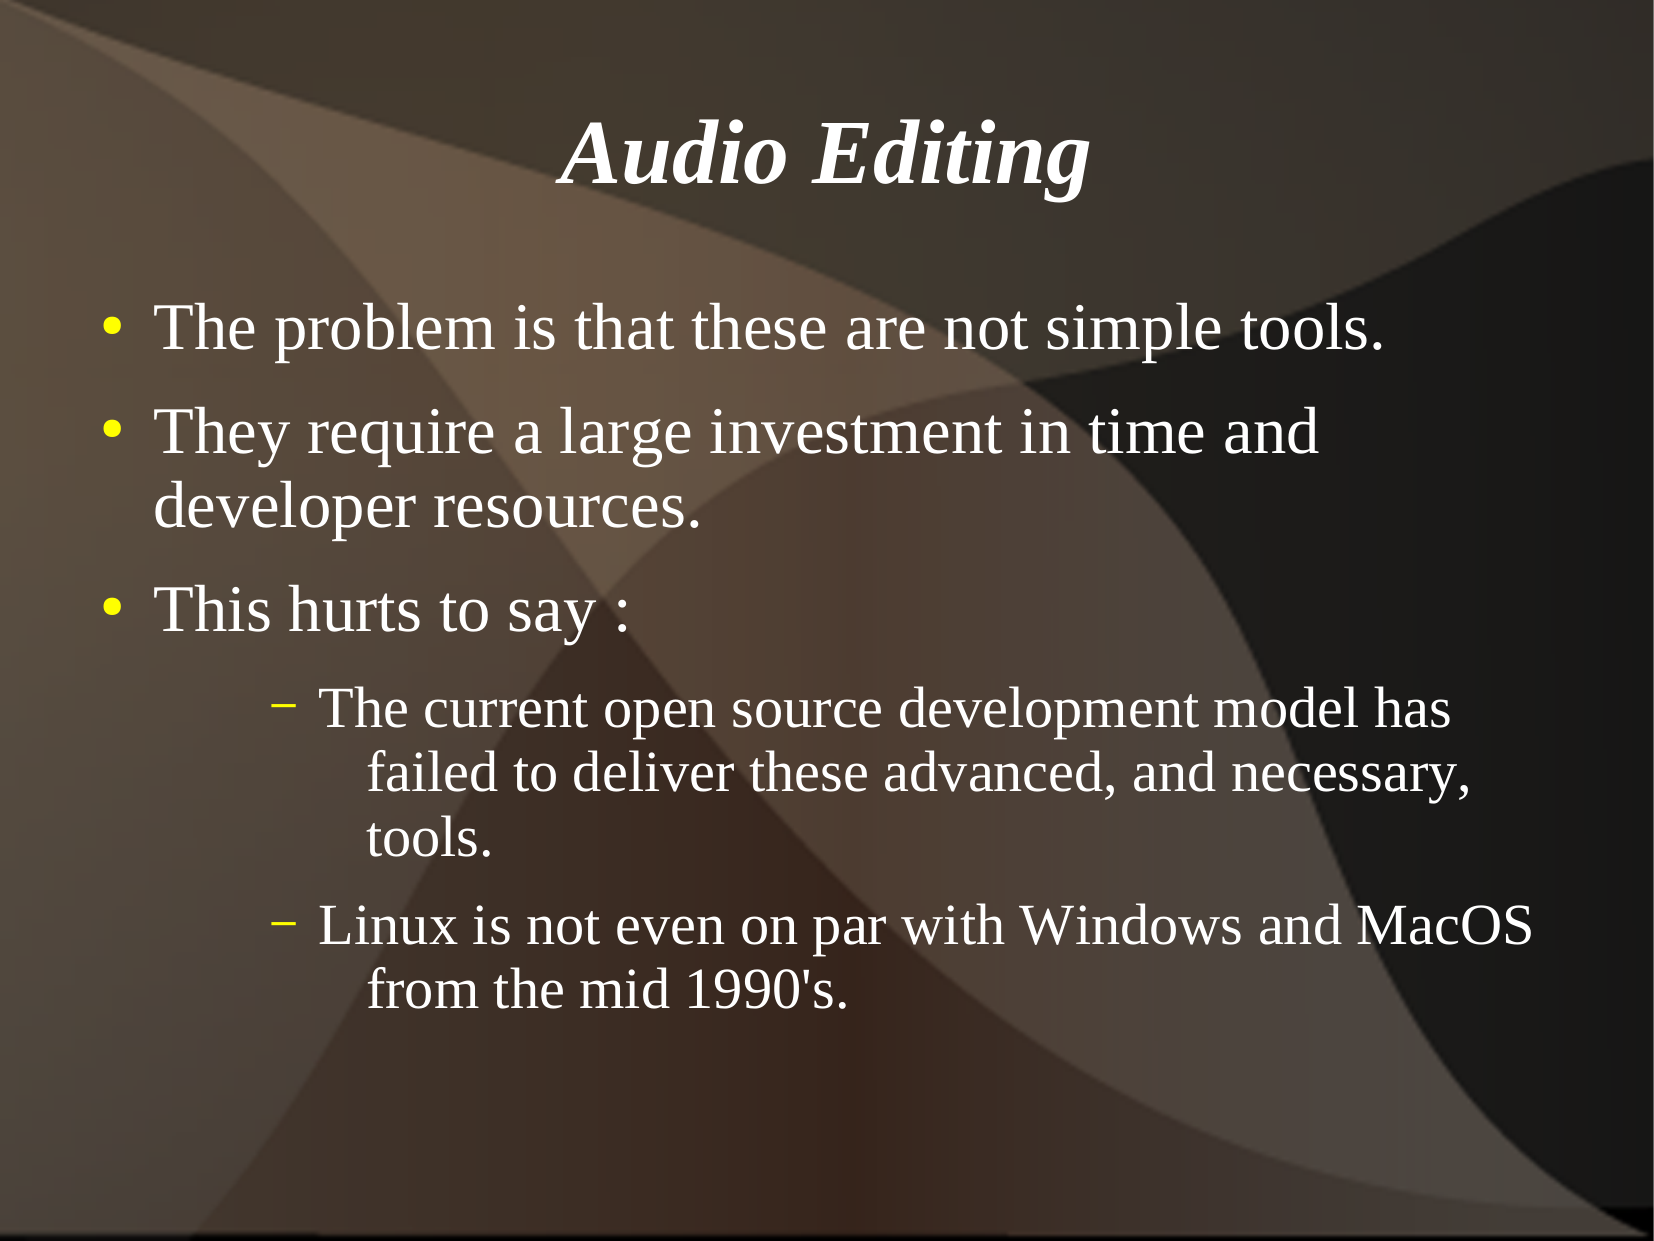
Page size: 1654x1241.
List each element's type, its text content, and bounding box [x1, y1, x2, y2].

list The problem is that these are not simple tools. They require a large investment in time and developer resources. This hurts to say : The current open source development model has failed to deliver these advanced, and necessary, tools. Linux is not even on par with Windows and MacOS from the mid 1990's. [82, 290, 1571, 1094]
title Audio Editing [82, 56, 1571, 250]
picture [0, 0, 1654, 1241]
